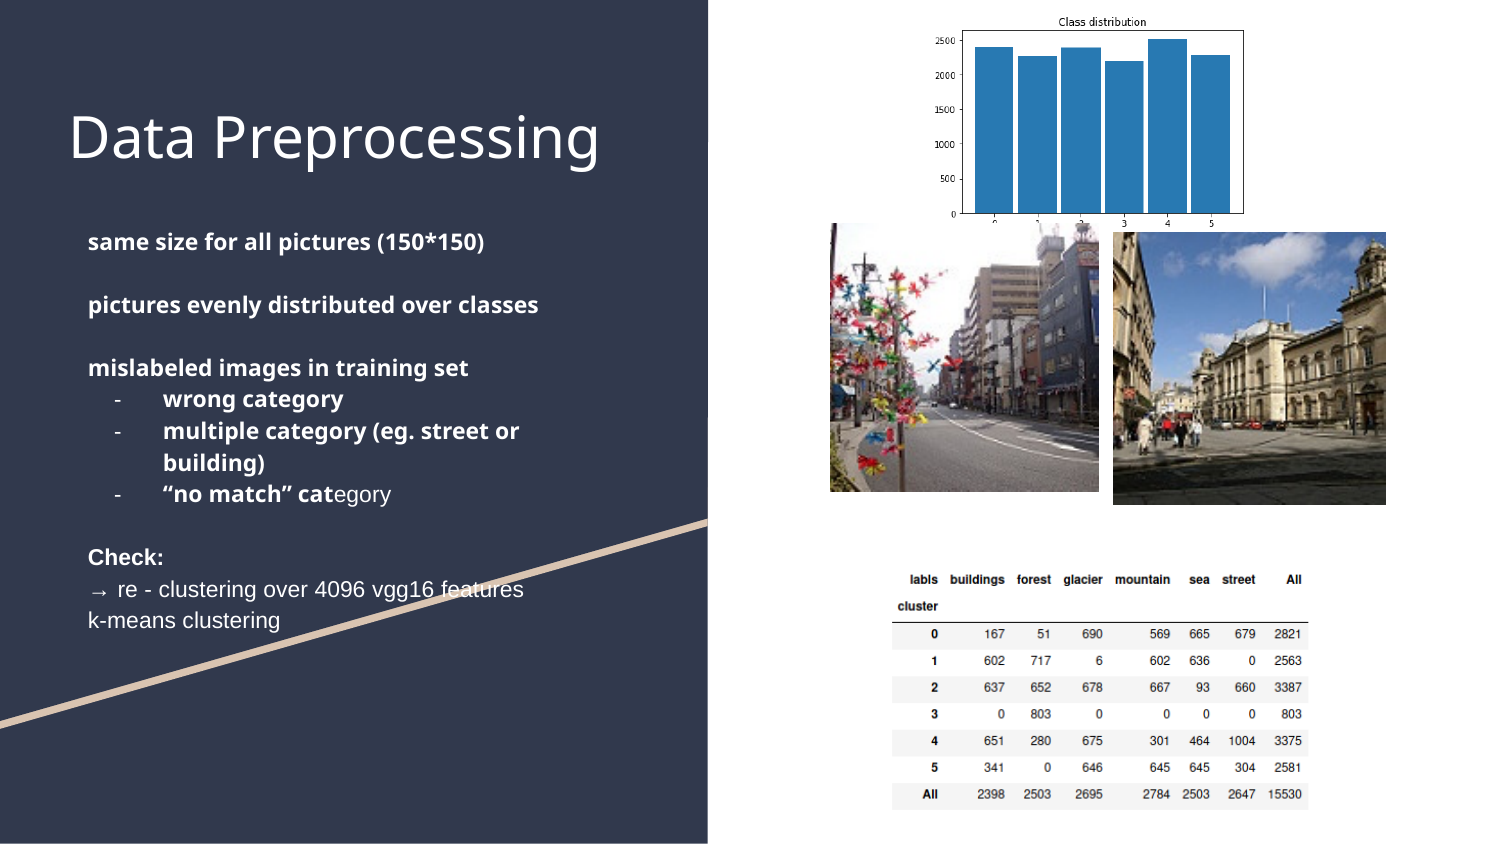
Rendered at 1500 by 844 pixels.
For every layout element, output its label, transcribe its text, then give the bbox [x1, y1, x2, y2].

picture [830, 11, 1386, 505]
title Data Preprocessing [53, 85, 662, 497]
picture [886, 550, 1338, 815]
text_box same size for all pictures (150*150) pictures evenly distributed over classes mislabeled images in training set wrong category multiple category (eg. street or building) “no match” category Check: → re - clustering over 4096 vgg16 features k-means clustering [72, 208, 631, 701]
